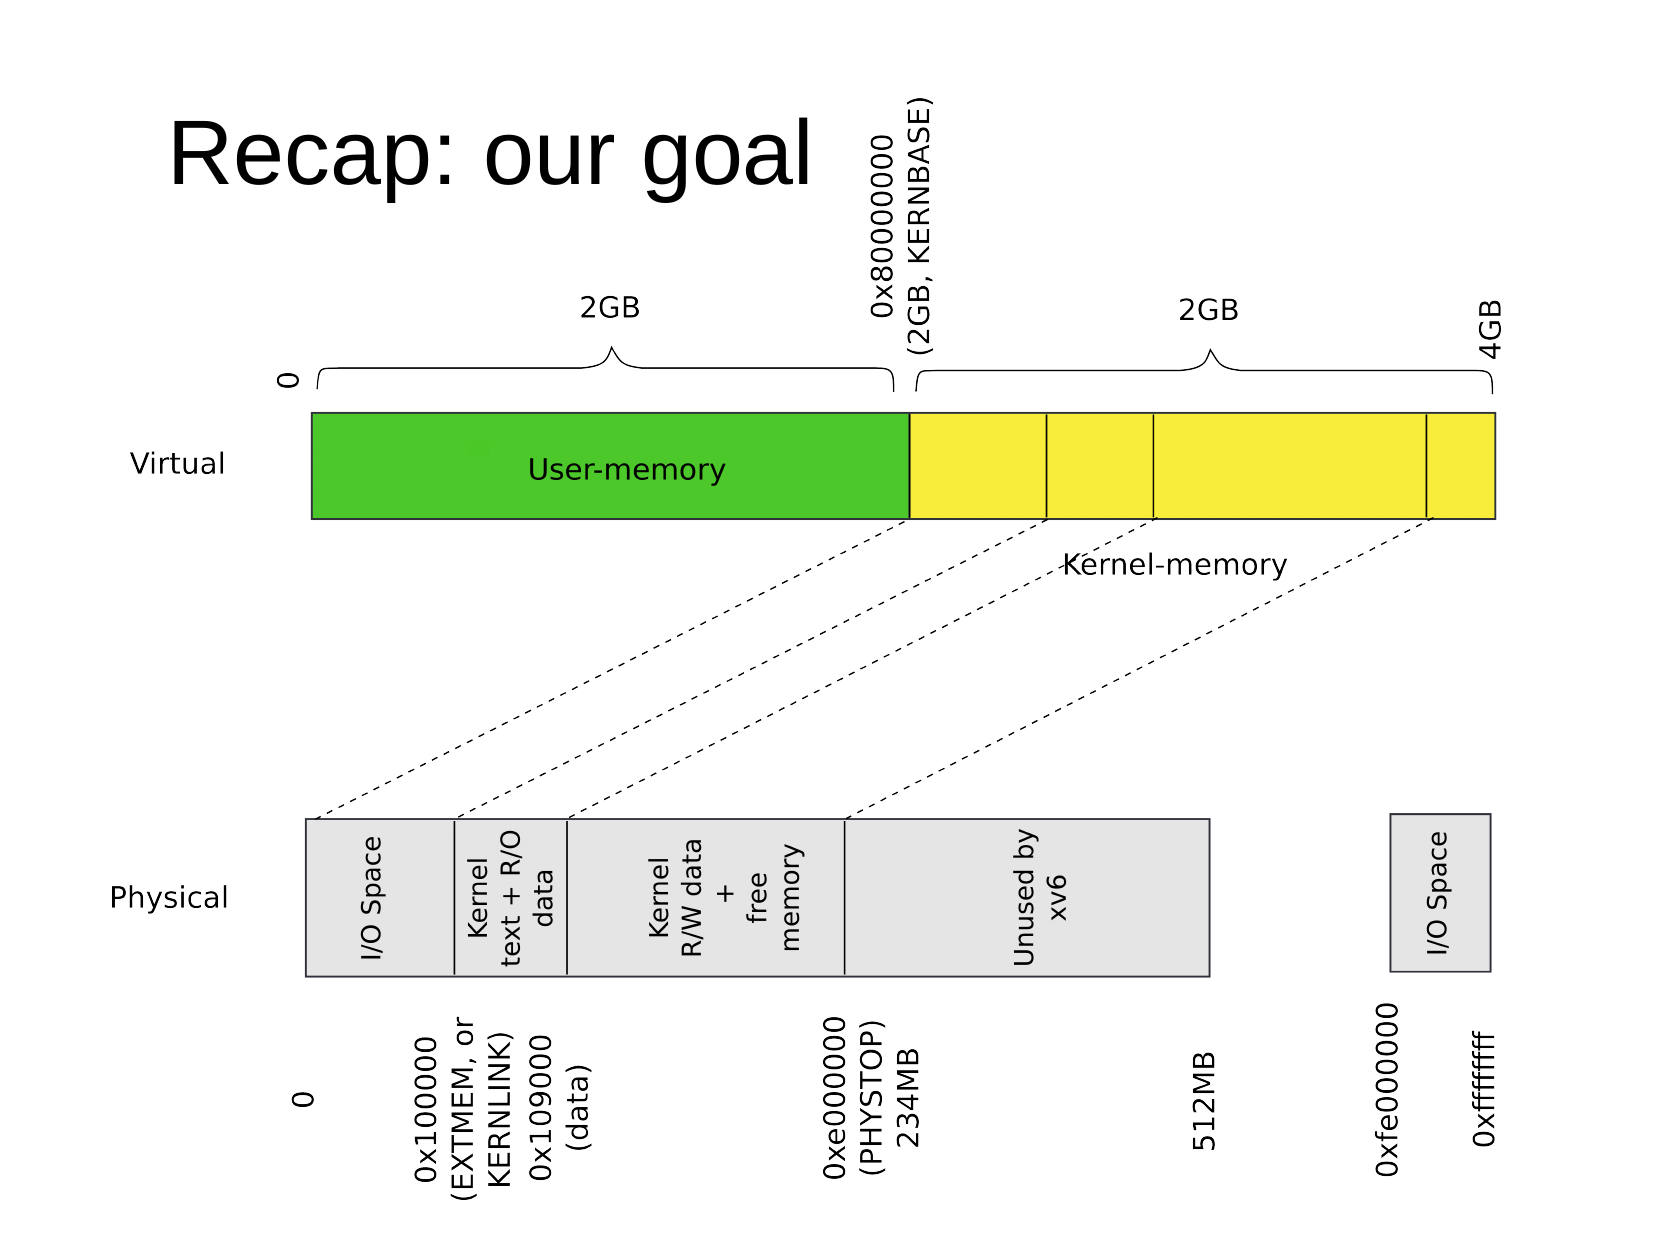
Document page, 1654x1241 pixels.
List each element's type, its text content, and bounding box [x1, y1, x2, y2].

title Recap: our goal [82, 49, 901, 257]
picture [112, 98, 1501, 1201]
